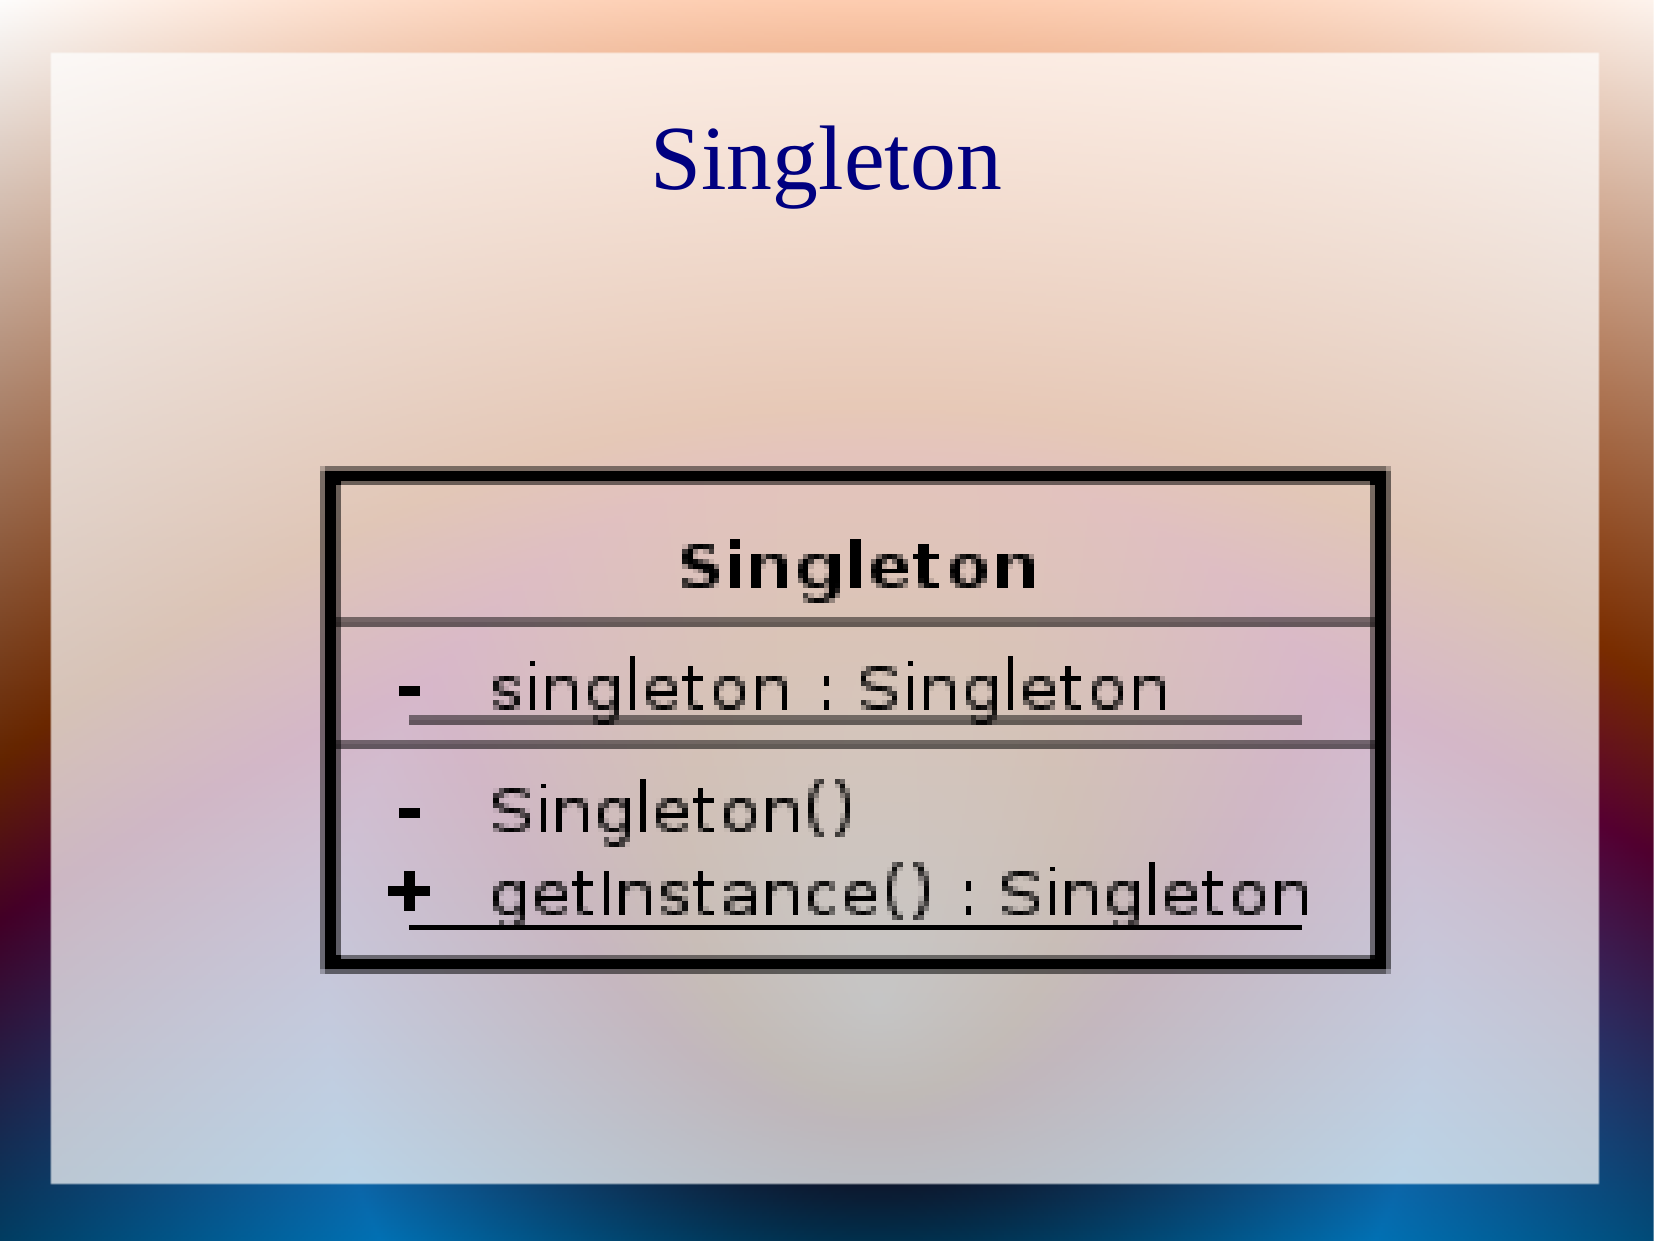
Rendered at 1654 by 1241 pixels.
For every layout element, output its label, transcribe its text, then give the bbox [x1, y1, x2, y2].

title Singleton [82, 55, 1571, 263]
picture [0, 0, 1654, 1241]
